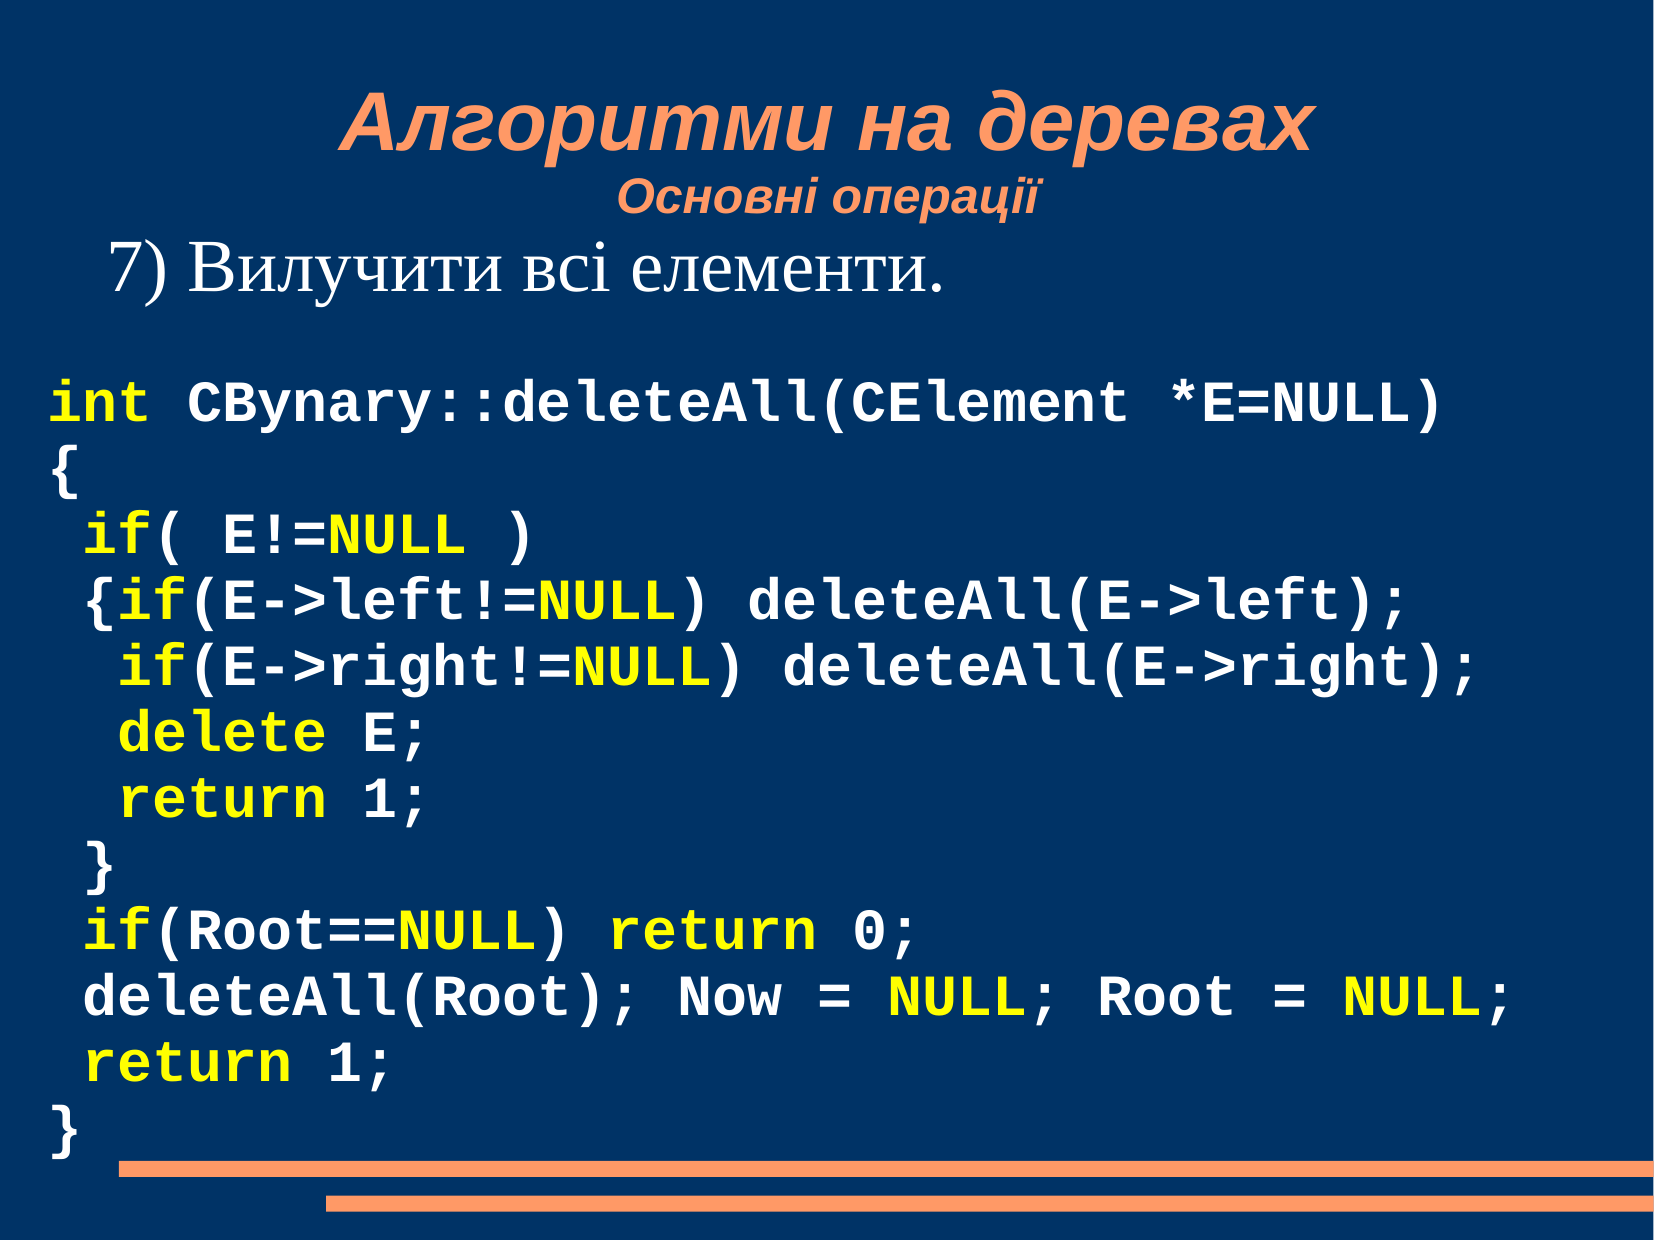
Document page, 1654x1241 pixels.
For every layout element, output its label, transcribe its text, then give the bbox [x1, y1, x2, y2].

subtitle 7) Вилучити всі елементи. int CBynary::deleteAll(CElement *E=NULL) { if( E!=NULL ) {if(E->left!=NULL) deleteAll(E->left); if(E->right!=NULL) deleteAll(E->right); delete E; return 1; } if(Root==NULL) return 0; deleteAll(Root); Now = NULL; Root = NULL; return 1; } [47, 221, 1607, 1169]
title Алгоритми на деревах Основні операції [121, 46, 1534, 221]
